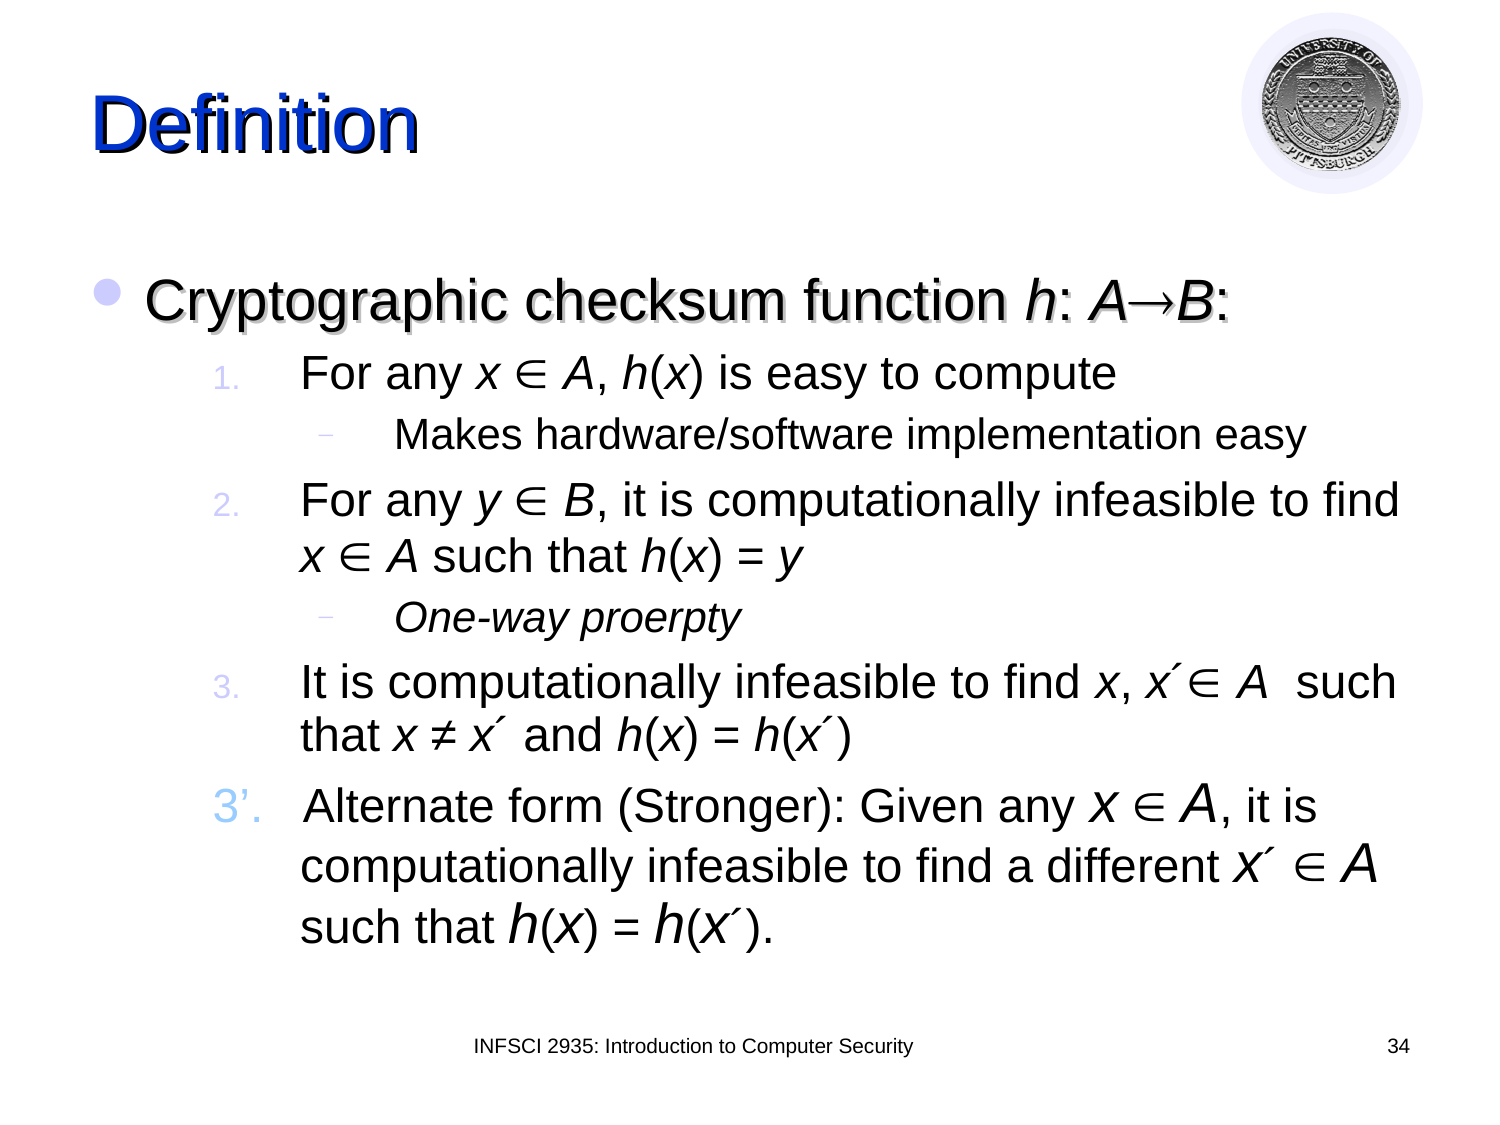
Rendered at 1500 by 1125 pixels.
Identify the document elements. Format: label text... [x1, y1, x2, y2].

title Definition [75, 24, 1426, 213]
list Cryptographic checksum function h: AB: For any x  A, h(x) is easy to compute Makes hardware/software implementation easy For any y  B, it is computationally infeasible to find x  A such that h(x) = y One-way proerpty It is computationally infeasible to find x, x´ A such that x ≠ x´ and h(x) = h(x´) 3’. Alternate form (Stronger): Given any x  A, it is computationally infeasible to find a different x´  A such that h(x) = h(x´). [75, 262, 1426, 1006]
